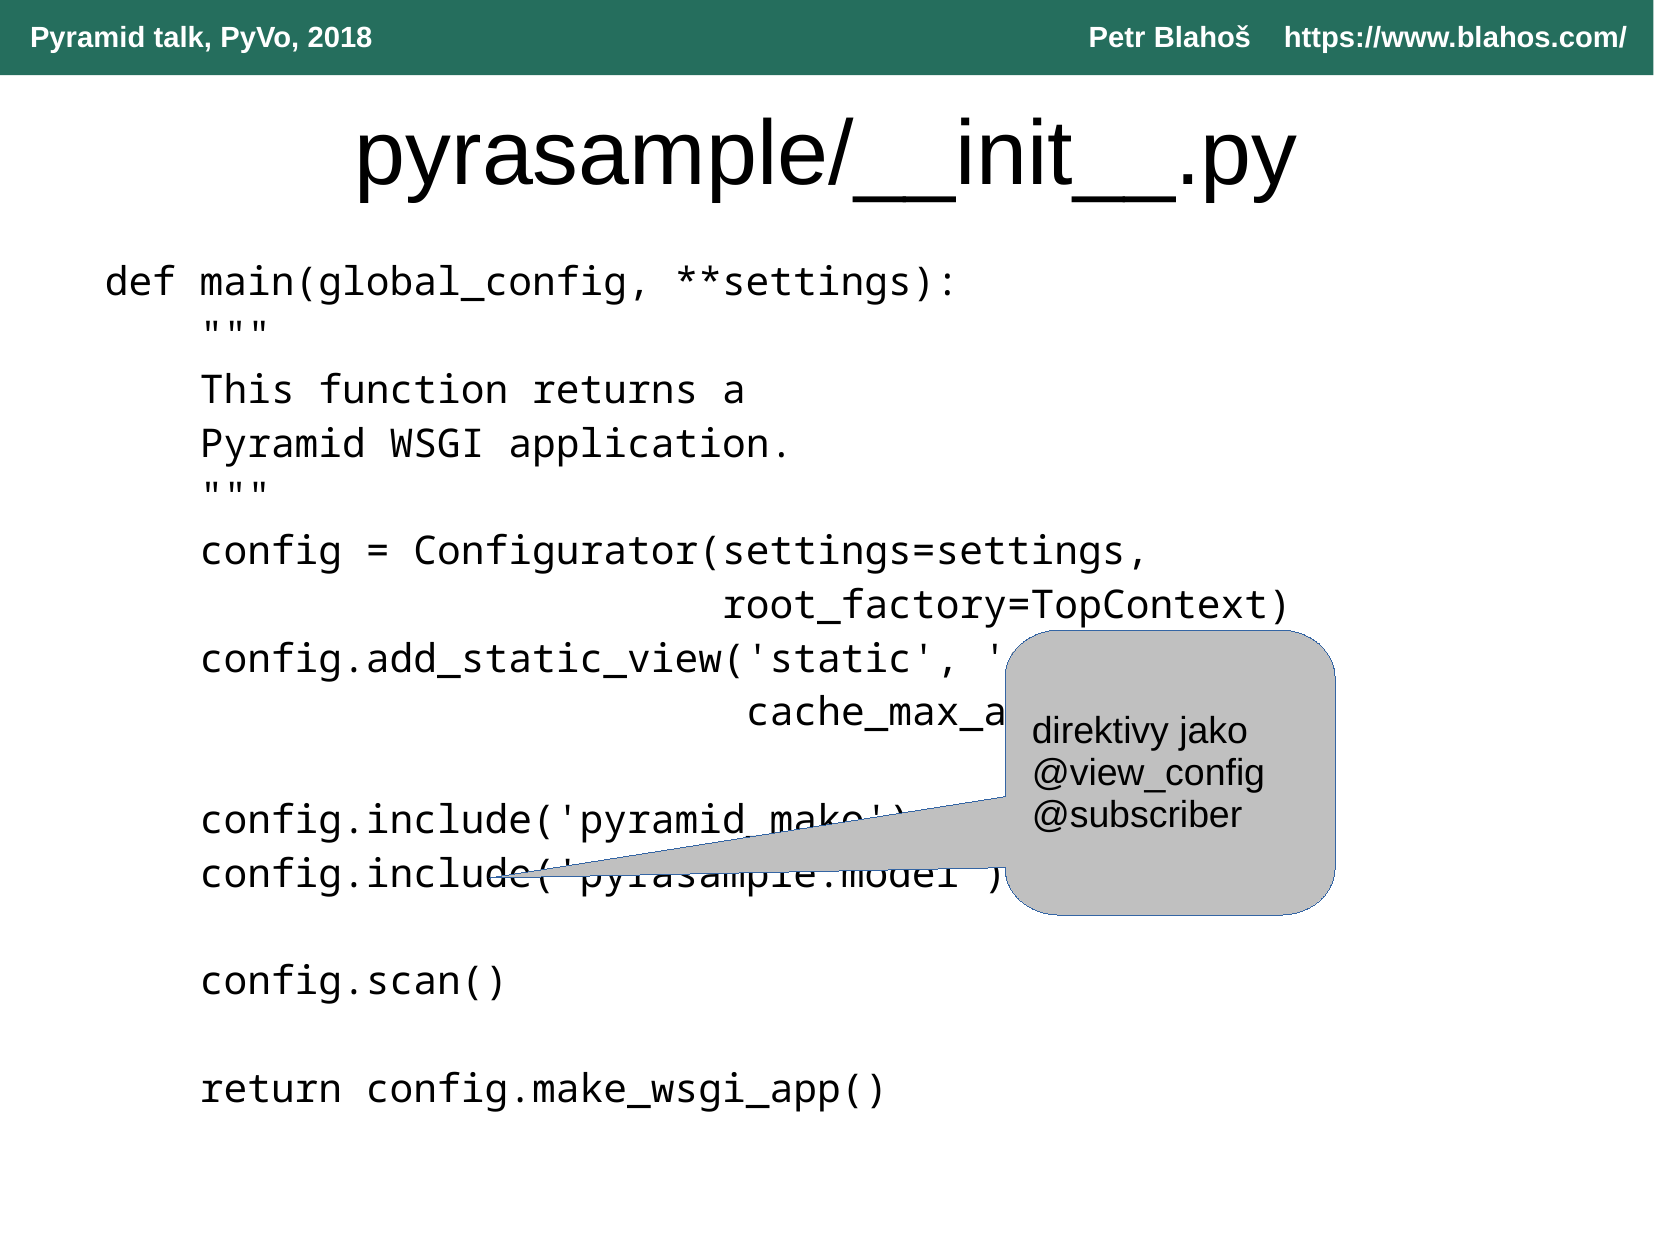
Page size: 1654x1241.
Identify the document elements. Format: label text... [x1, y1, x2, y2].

text_box def main(global_config, **settings): """ This function returns a Pyramid WSGI application. """ config = Configurator(settings=settings, root_factory=TopContext) config.add_static_view('static', 'static', cache_max_age=3600) config.include('pyramid_mako') config.include('pyrasample.model') config.scan() return config.make_wsgi_app() [90, 246, 1606, 1171]
text_box direktivy jako @view_config @subscriber [489, 630, 1336, 916]
title pyrasample/__init__.py [82, 49, 1571, 257]
